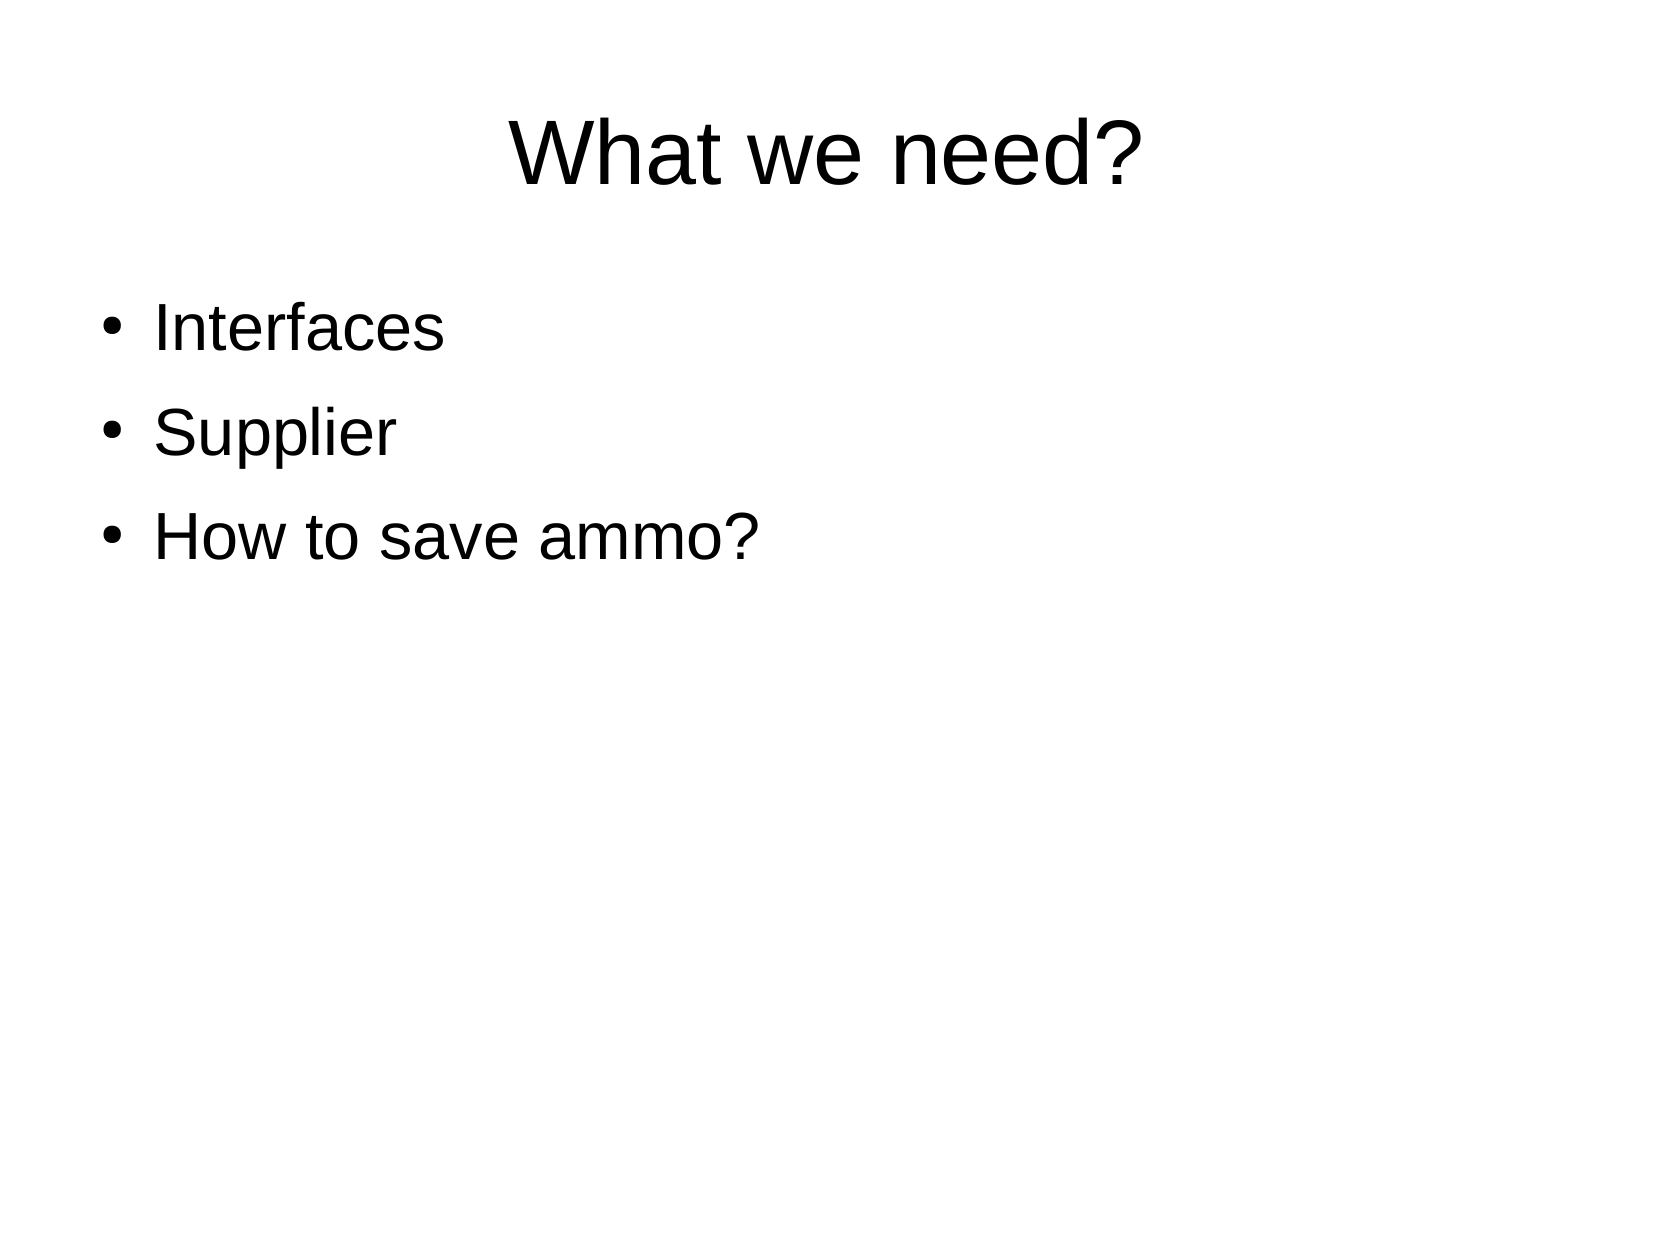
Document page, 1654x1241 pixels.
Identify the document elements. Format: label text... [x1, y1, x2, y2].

title What we need? [82, 49, 1571, 257]
list Interfaces Supplier How to save ammo? [82, 290, 1538, 1010]
